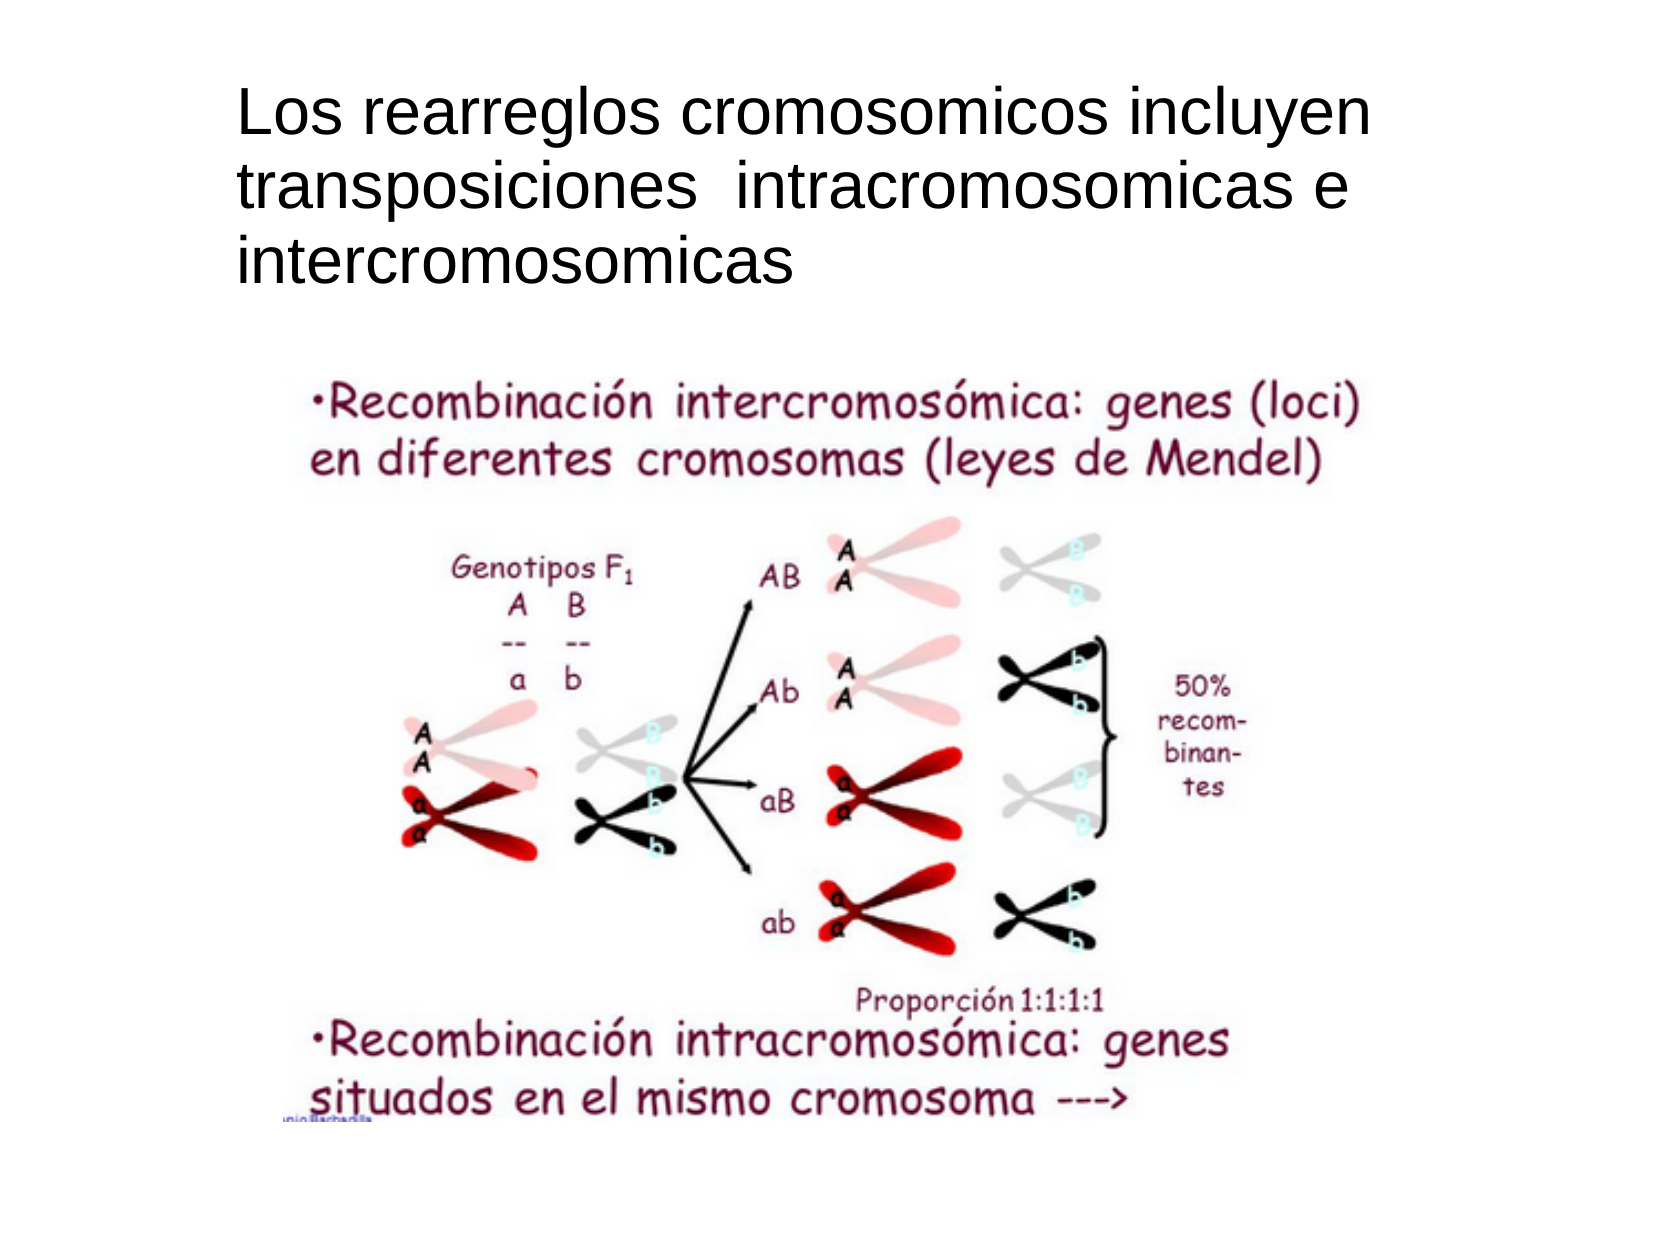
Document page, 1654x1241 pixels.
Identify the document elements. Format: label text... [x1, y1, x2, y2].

text_box Los rearreglos cromosomicos incluyen transposiciones intracromosomicas e intercromosomicas [165, 73, 1654, 313]
picture [283, 377, 1406, 1123]
